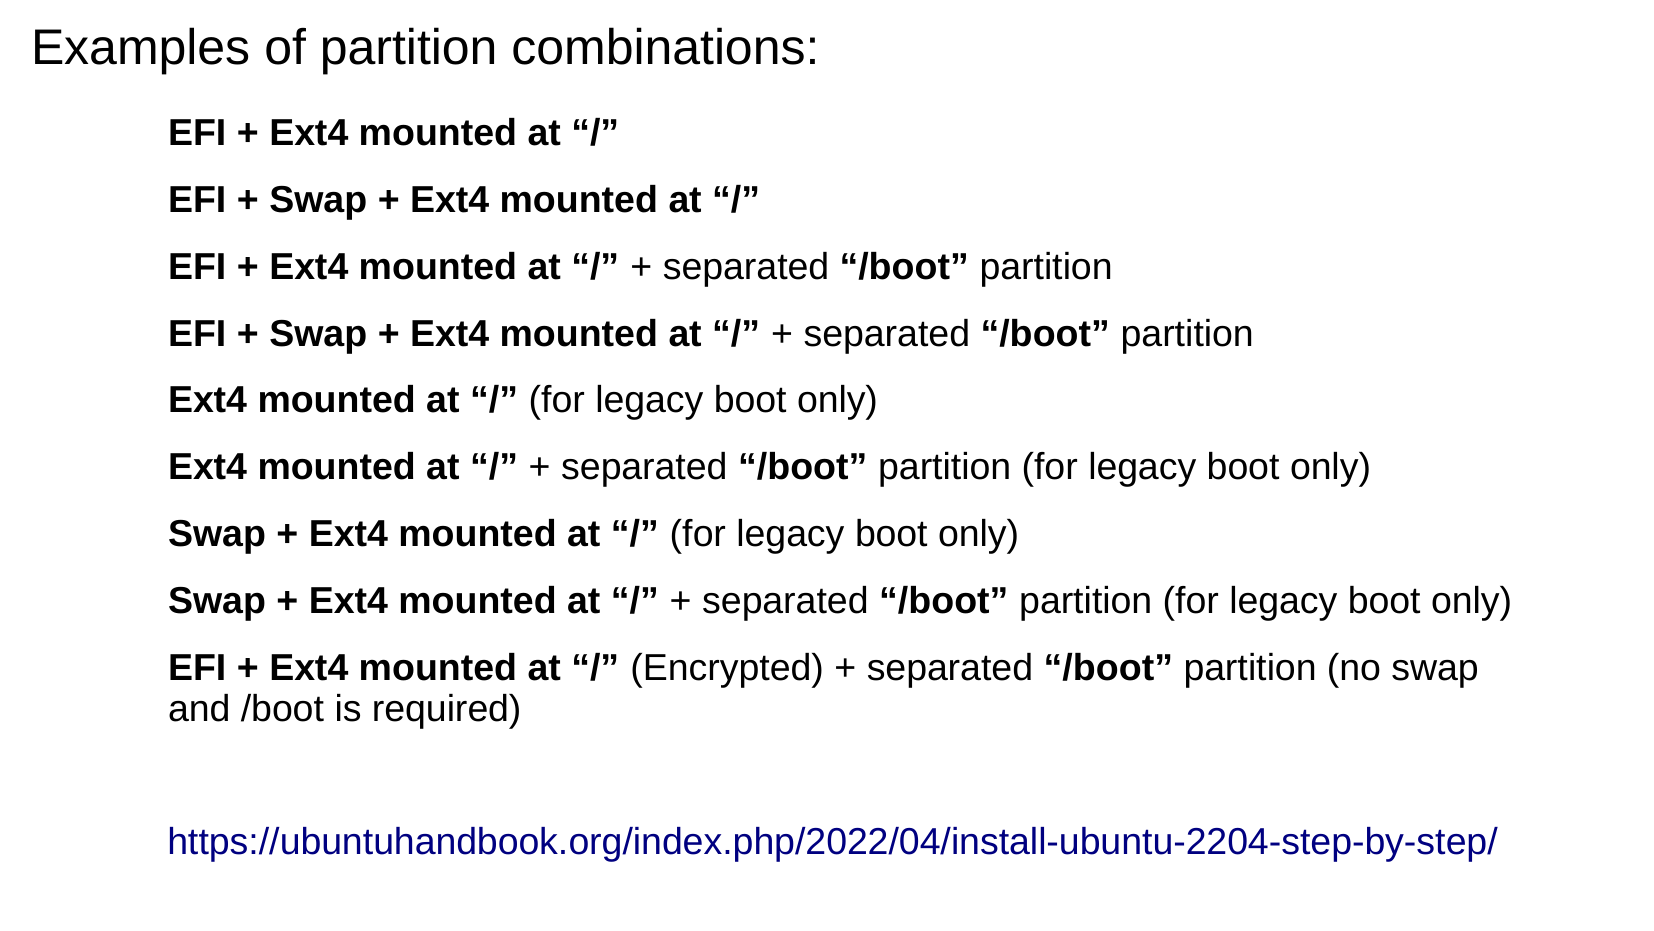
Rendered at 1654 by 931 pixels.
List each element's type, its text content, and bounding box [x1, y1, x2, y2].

text_box EFI + Ext4 mounted at “/” EFI + Swap + Ext4 mounted at “/” EFI + Ext4 mounted at “/” + separated “/boot” partition EFI + Swap + Ext4 mounted at “/” + separated “/boot” partition Ext4 mounted at “/” (for legacy boot only) Ext4 mounted at “/” + separated “/boot” partition (for legacy boot only) Swap + Ext4 mounted at “/” (for legacy boot only) Swap + Ext4 mounted at “/” + separated “/boot” partition (for legacy boot only) EFI + Ext4 mounted at “/” (Encrypted) + separated “/boot” partition (no swap and /boot is required) [153, 104, 1607, 738]
subtitle Examples of partition combinations: [31, 18, 1520, 349]
text_box https://ubuntuhandbook.org/index.php/2022/04/install-ubuntu-2204-step-by-step/ [152, 813, 1513, 912]
